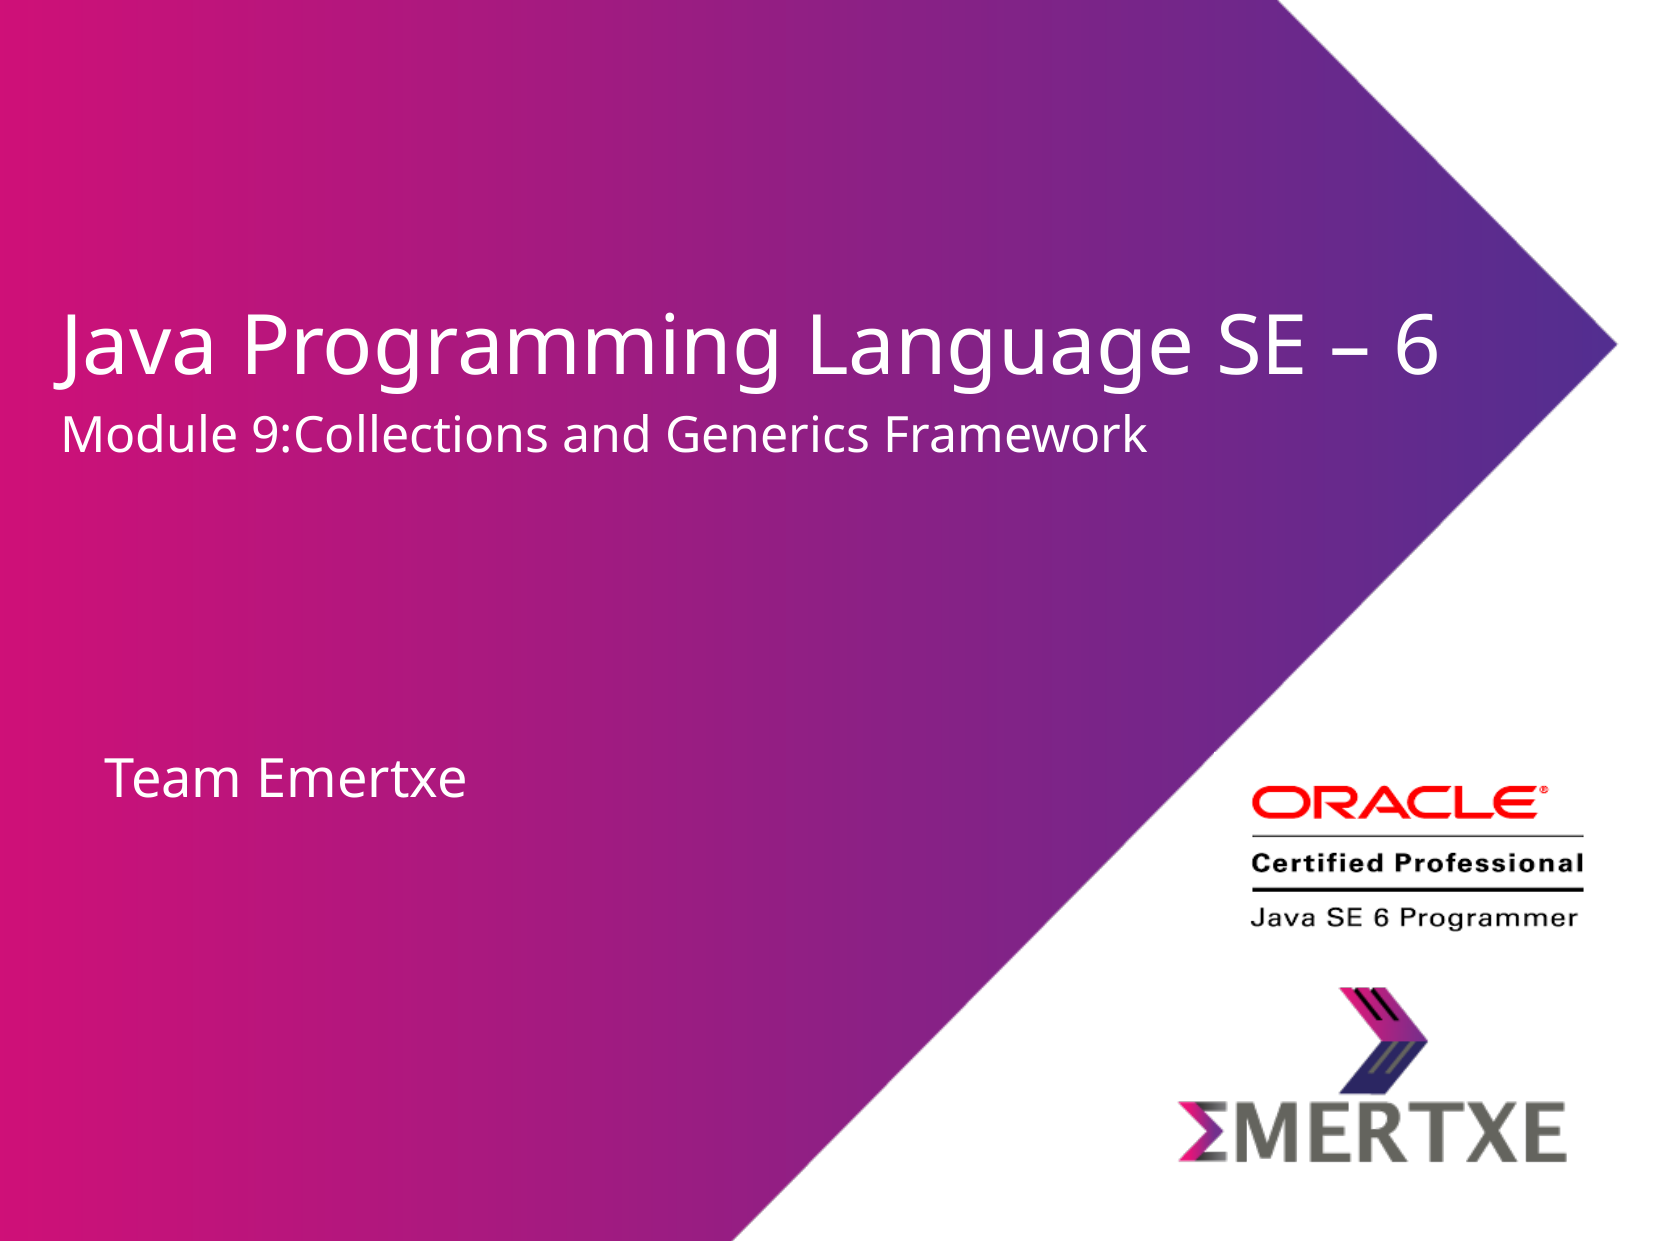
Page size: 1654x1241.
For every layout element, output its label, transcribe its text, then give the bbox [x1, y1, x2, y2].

title Java Programming Language SE – 6 Module 9:Collections and Generics Framework [60, 249, 1549, 504]
picture [0, 0, 1654, 1241]
